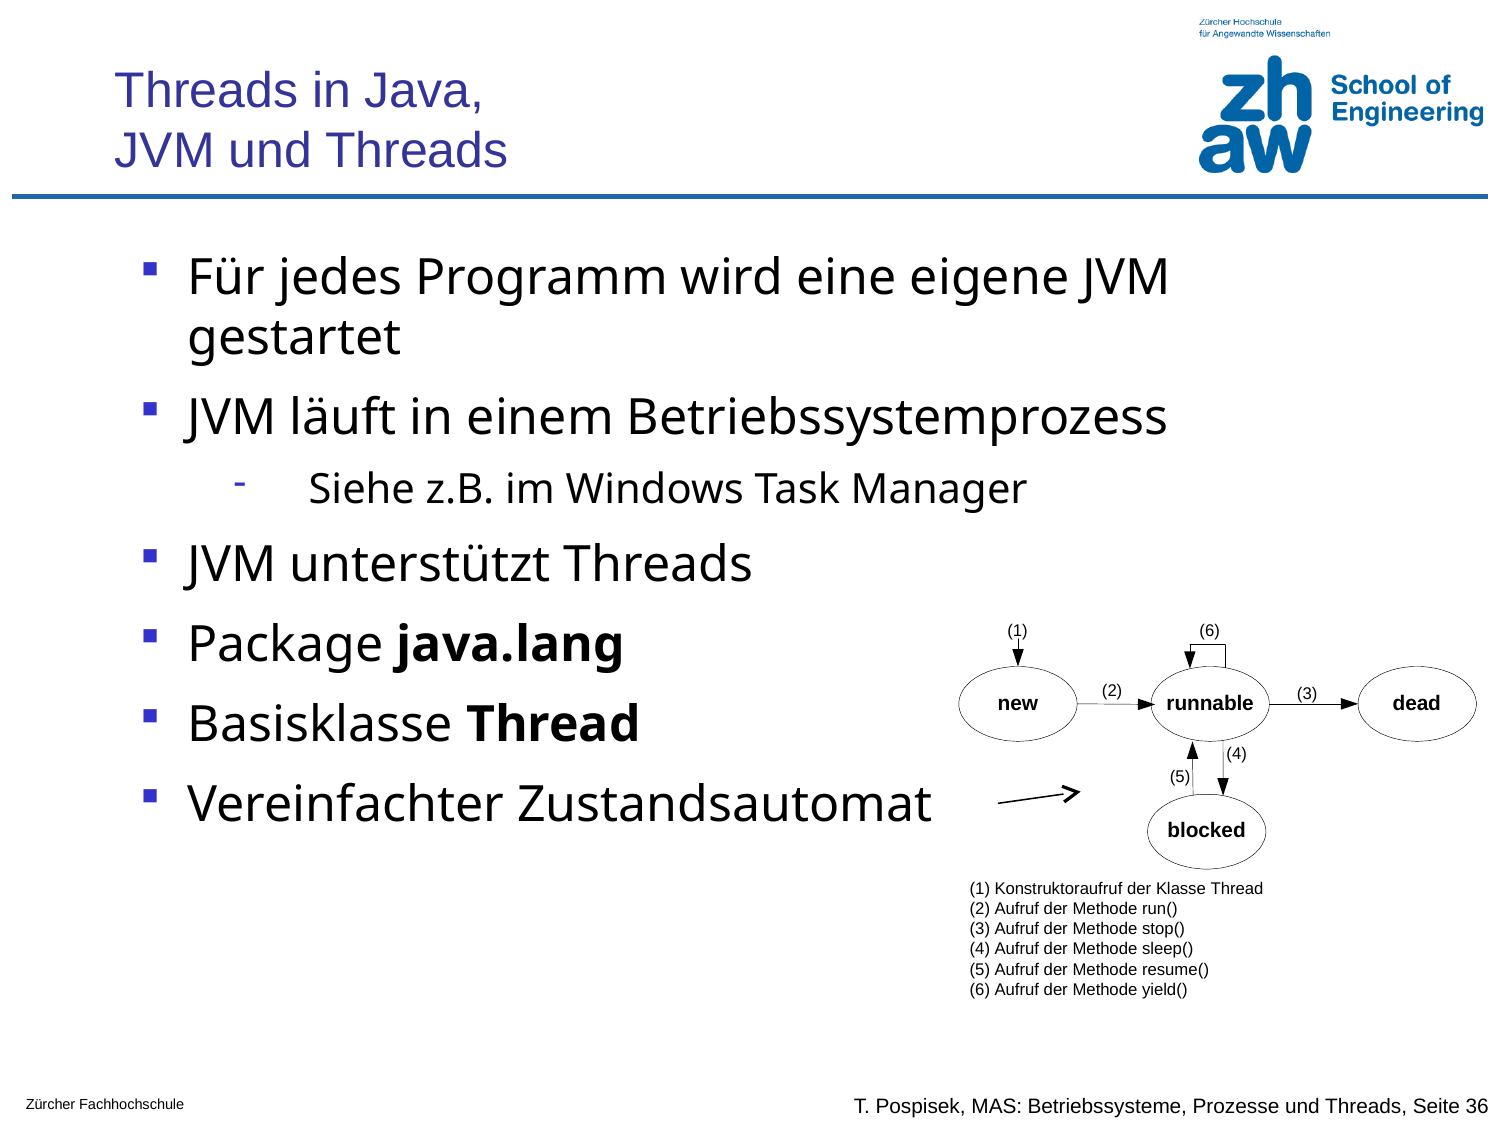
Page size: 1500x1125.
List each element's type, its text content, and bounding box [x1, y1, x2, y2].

picture [1199, 19, 1483, 173]
title Threads in Java, JVM und Threads [99, 72, 1379, 185]
picture [937, 590, 1480, 1004]
text_box Für jedes Programm wird eine eigene JVM gestartet JVM läuft in einem Betriebssystemprozess Siehe z.B. im Windows Task Manager JVM unterstützt Threads Package java.lang Basisklasse Thread Vereinfachter Zustandsautomat [124, 237, 1338, 838]
